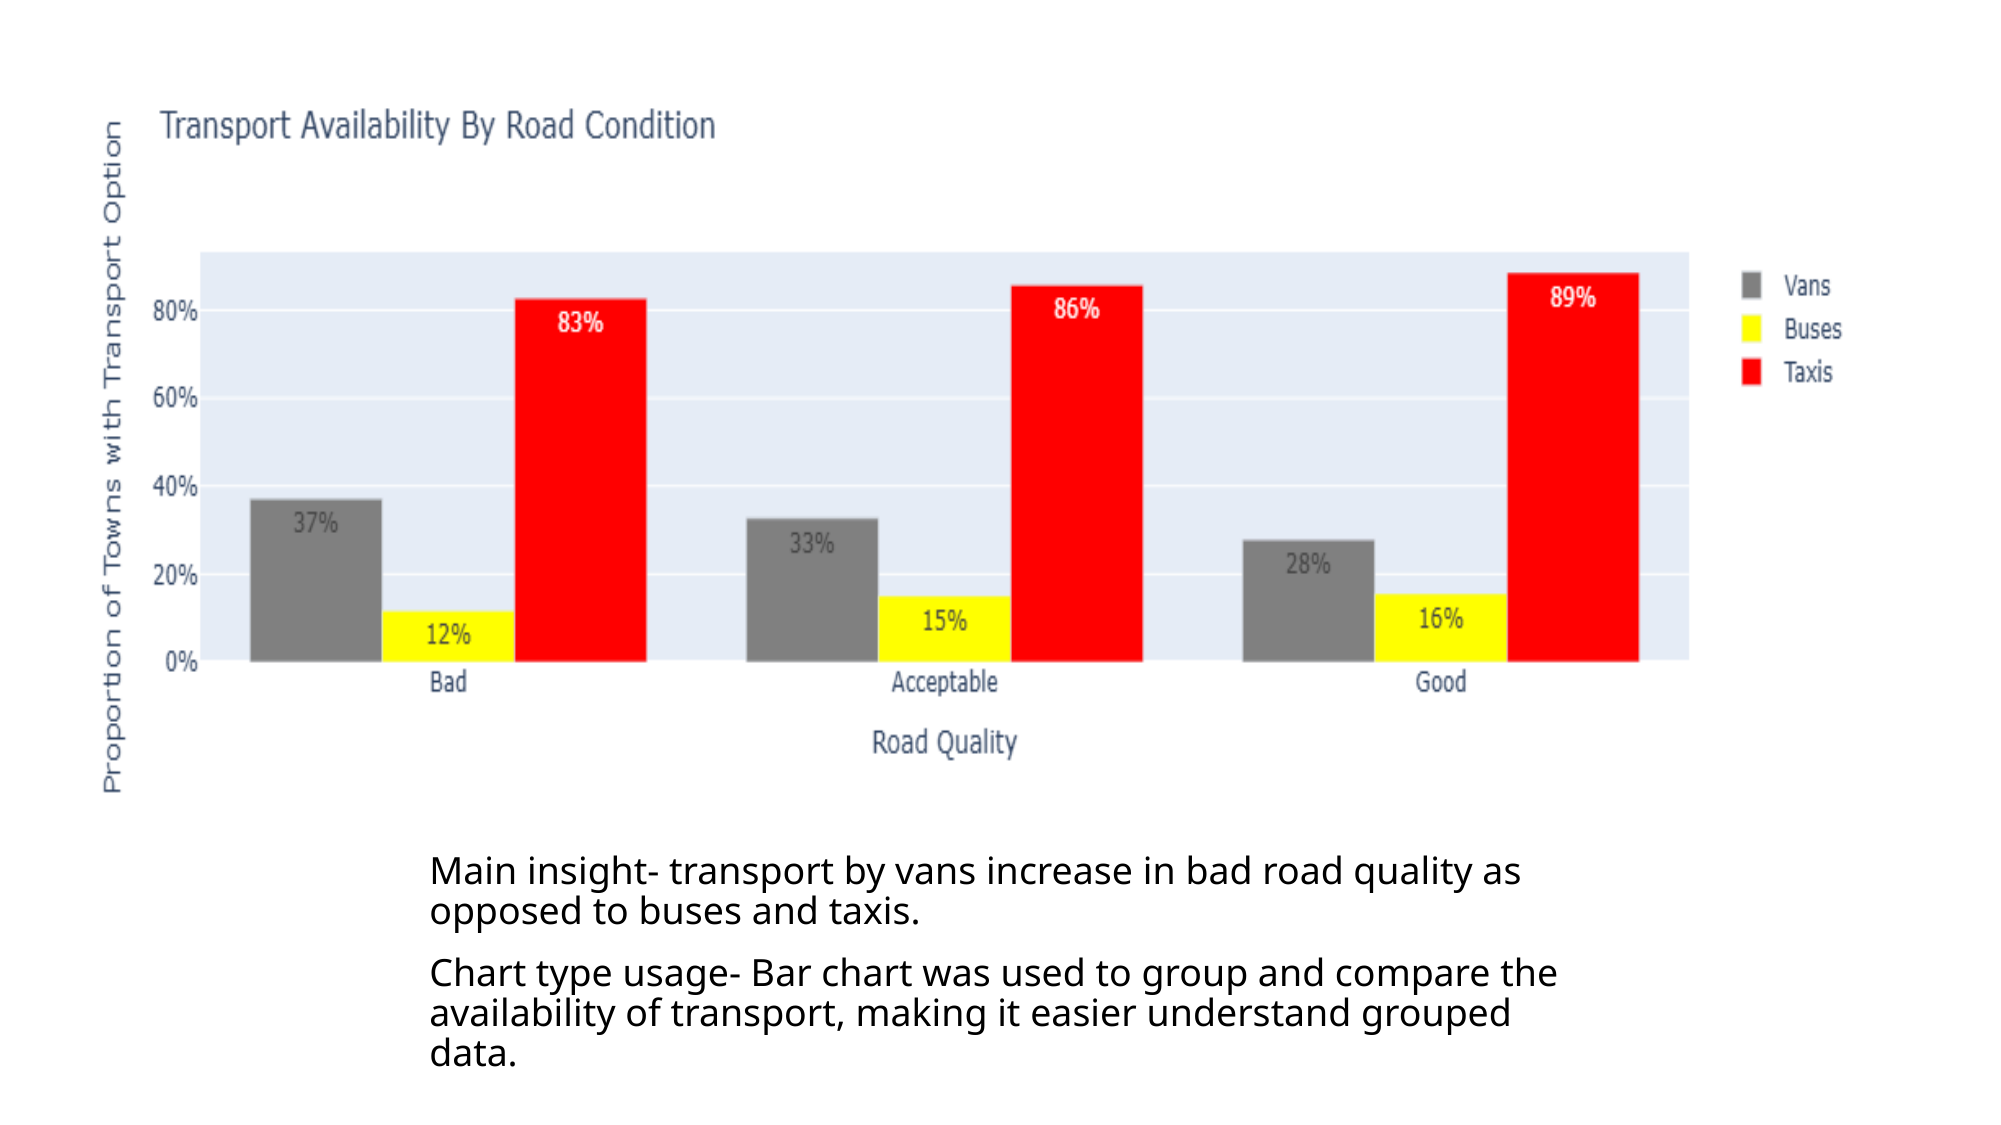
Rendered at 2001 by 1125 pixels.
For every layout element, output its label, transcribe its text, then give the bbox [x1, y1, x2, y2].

picture [70, 25, 1869, 845]
list Main insight- transport by vans increase in bad road quality as opposed to buses and taxis. Chart type usage- Bar chart was used to group and compare the availability of transport, making it easier understand grouped data. [414, 844, 1619, 1125]
